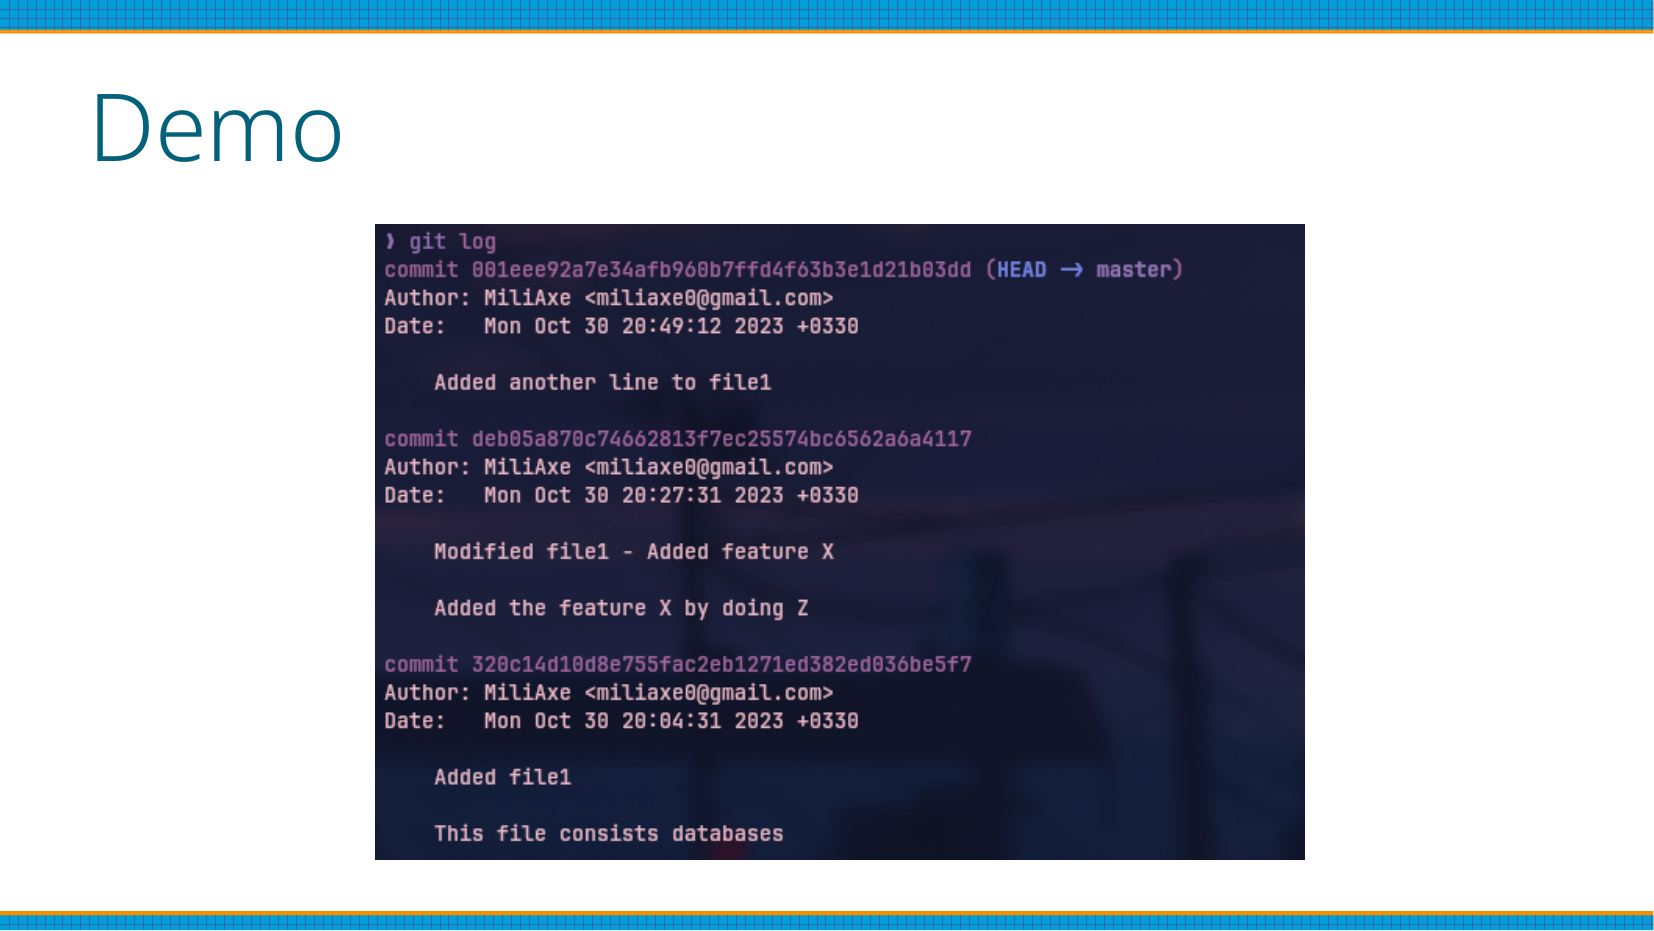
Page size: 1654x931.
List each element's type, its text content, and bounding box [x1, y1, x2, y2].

title Demo [88, 44, 1565, 207]
picture [375, 224, 1305, 860]
